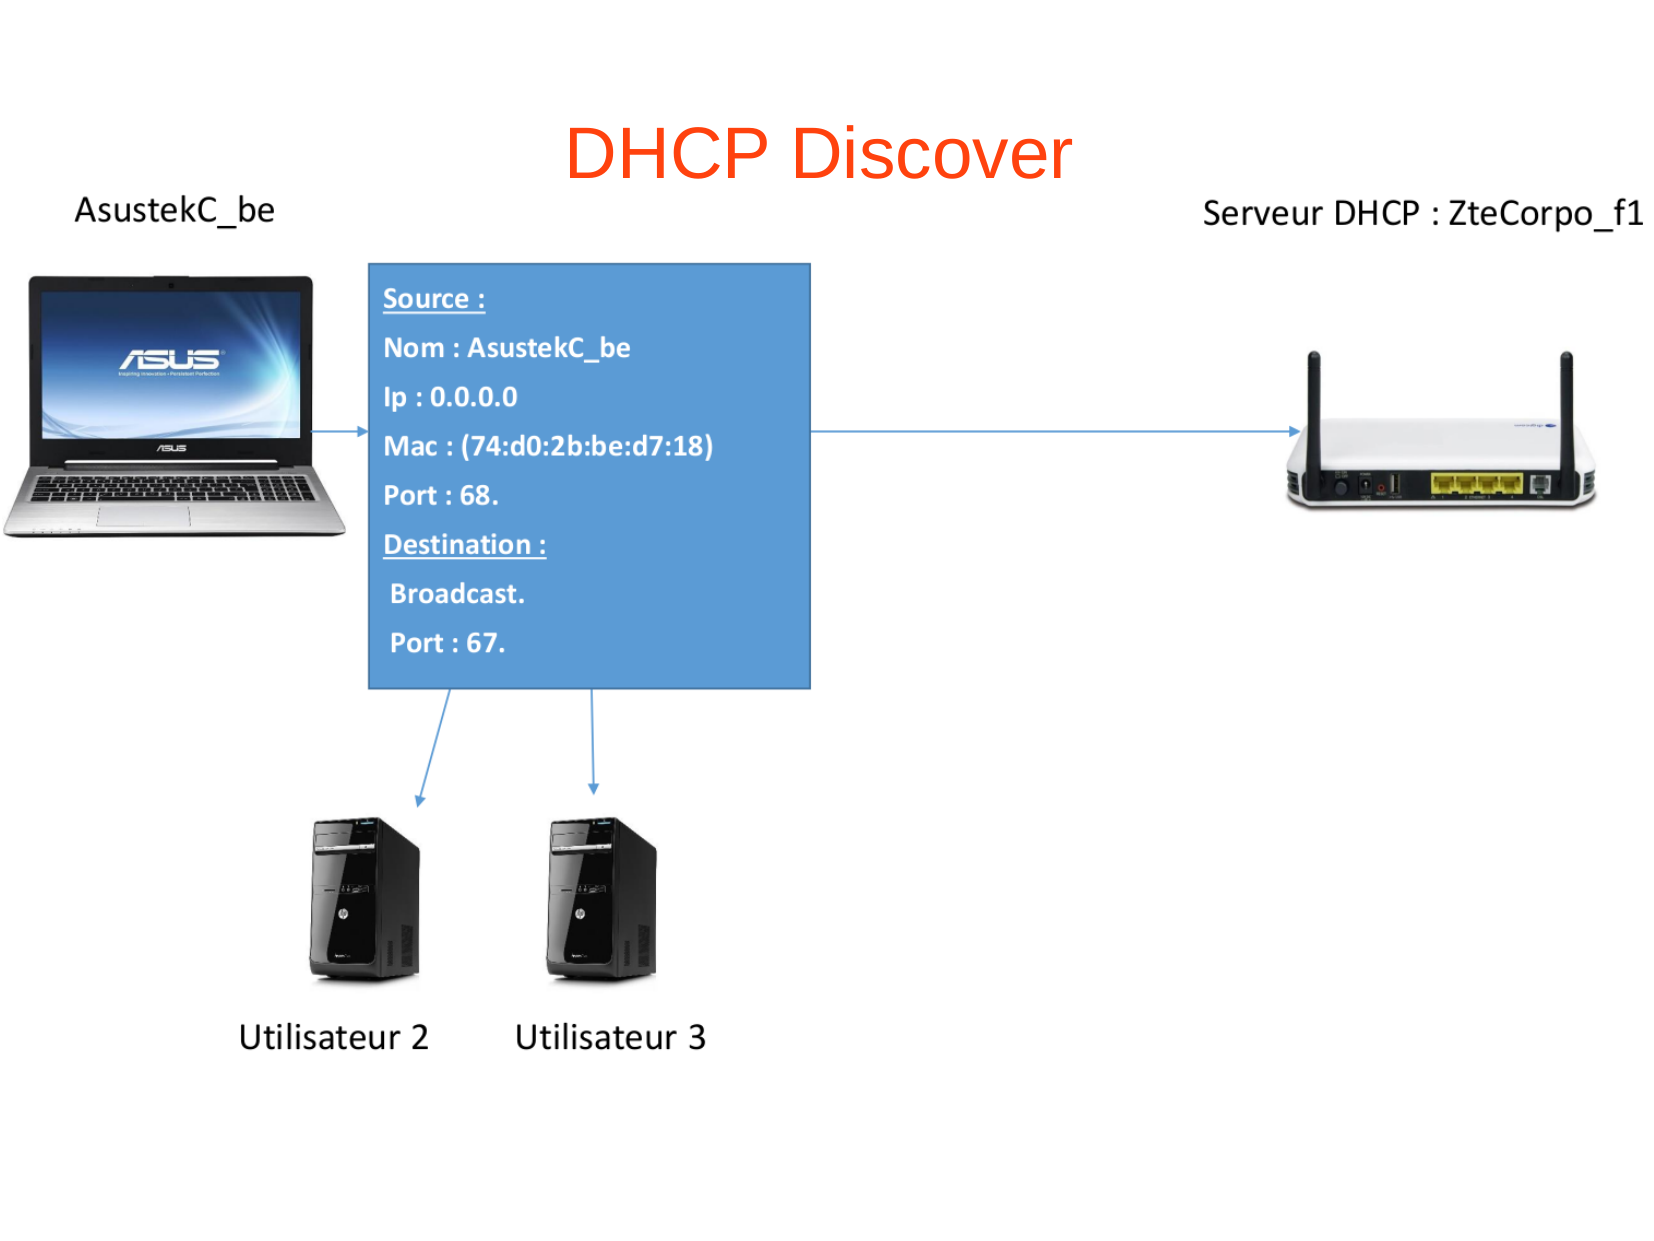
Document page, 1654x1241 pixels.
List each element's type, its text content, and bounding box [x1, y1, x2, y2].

picture [1, 179, 1654, 1071]
title DHCP Discover [0, 49, 1654, 257]
